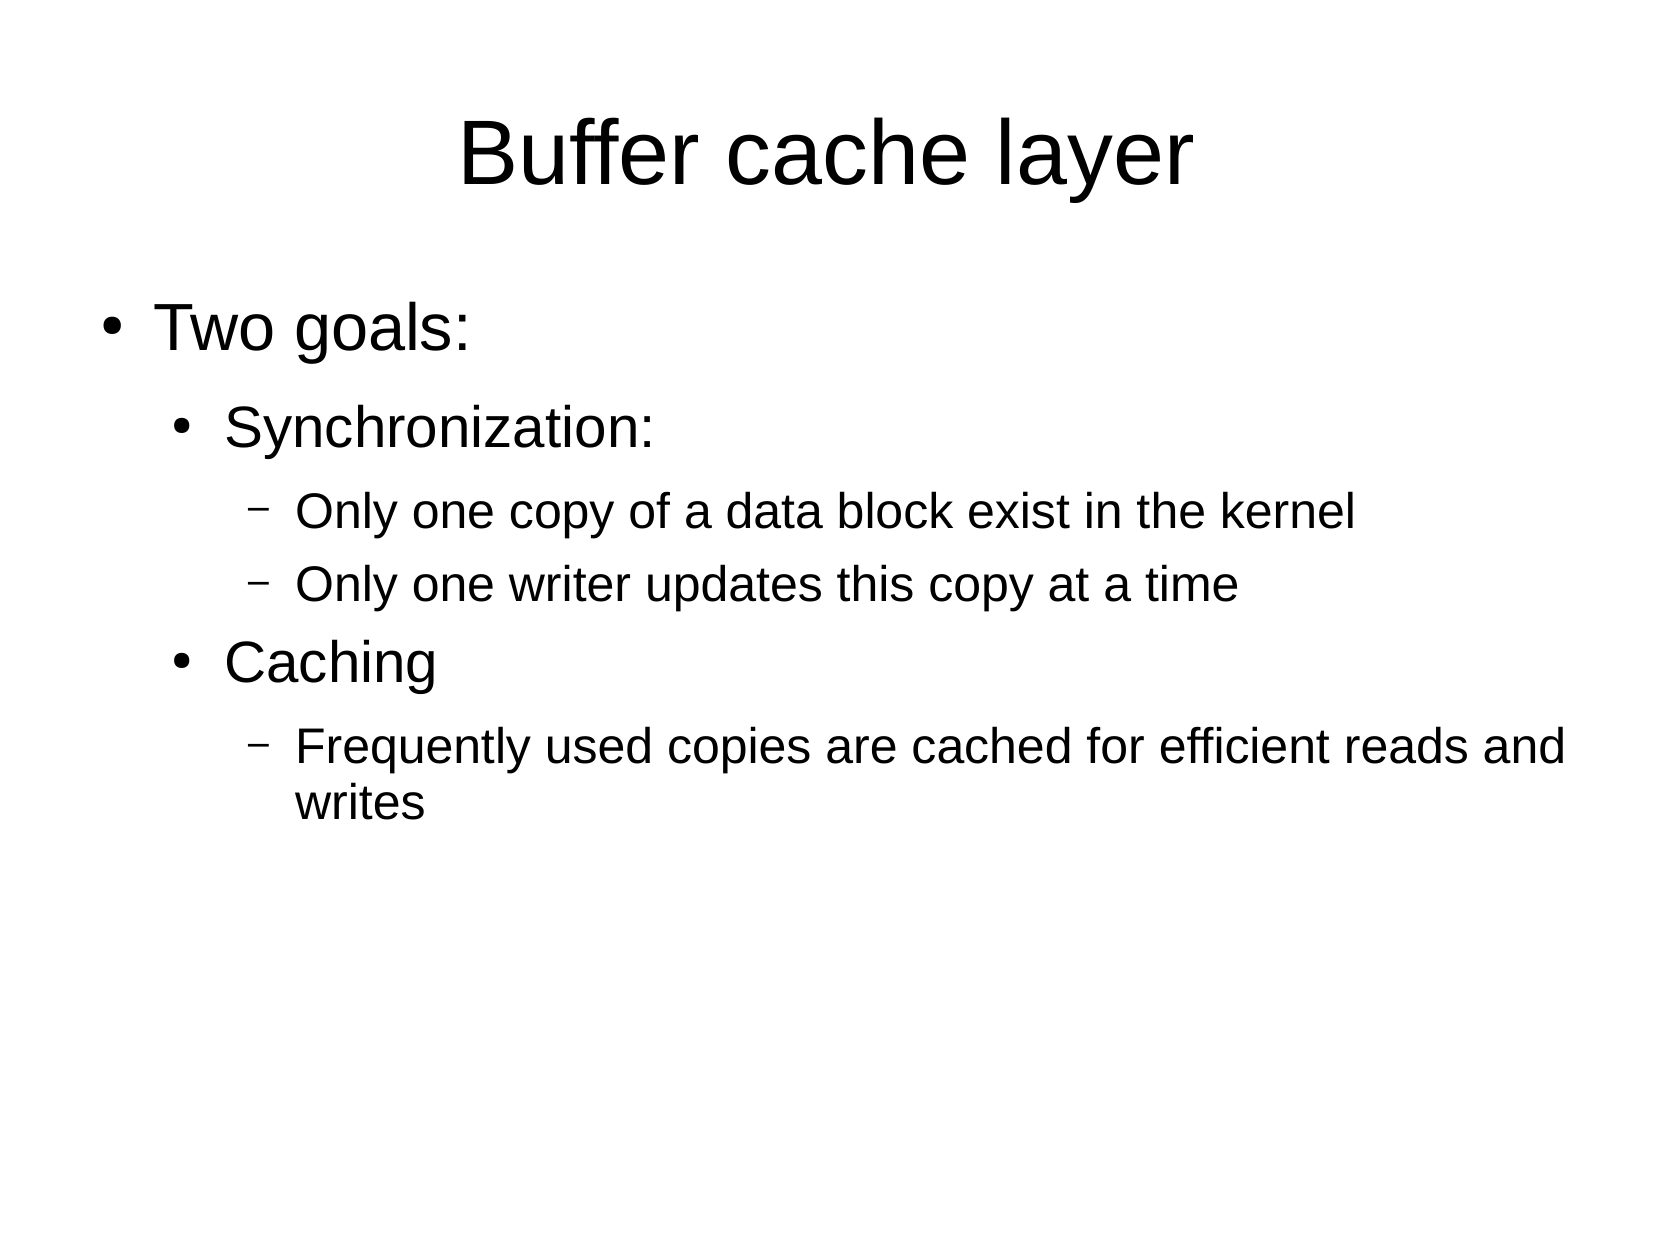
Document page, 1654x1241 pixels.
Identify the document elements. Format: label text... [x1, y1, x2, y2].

list Two goals: Synchronization: Only one copy of a data block exist in the kernel Only one writer updates this copy at a time Caching Frequently used copies are cached for efficient reads and writes [82, 290, 1571, 1010]
title Buffer cache layer [82, 49, 1571, 257]
